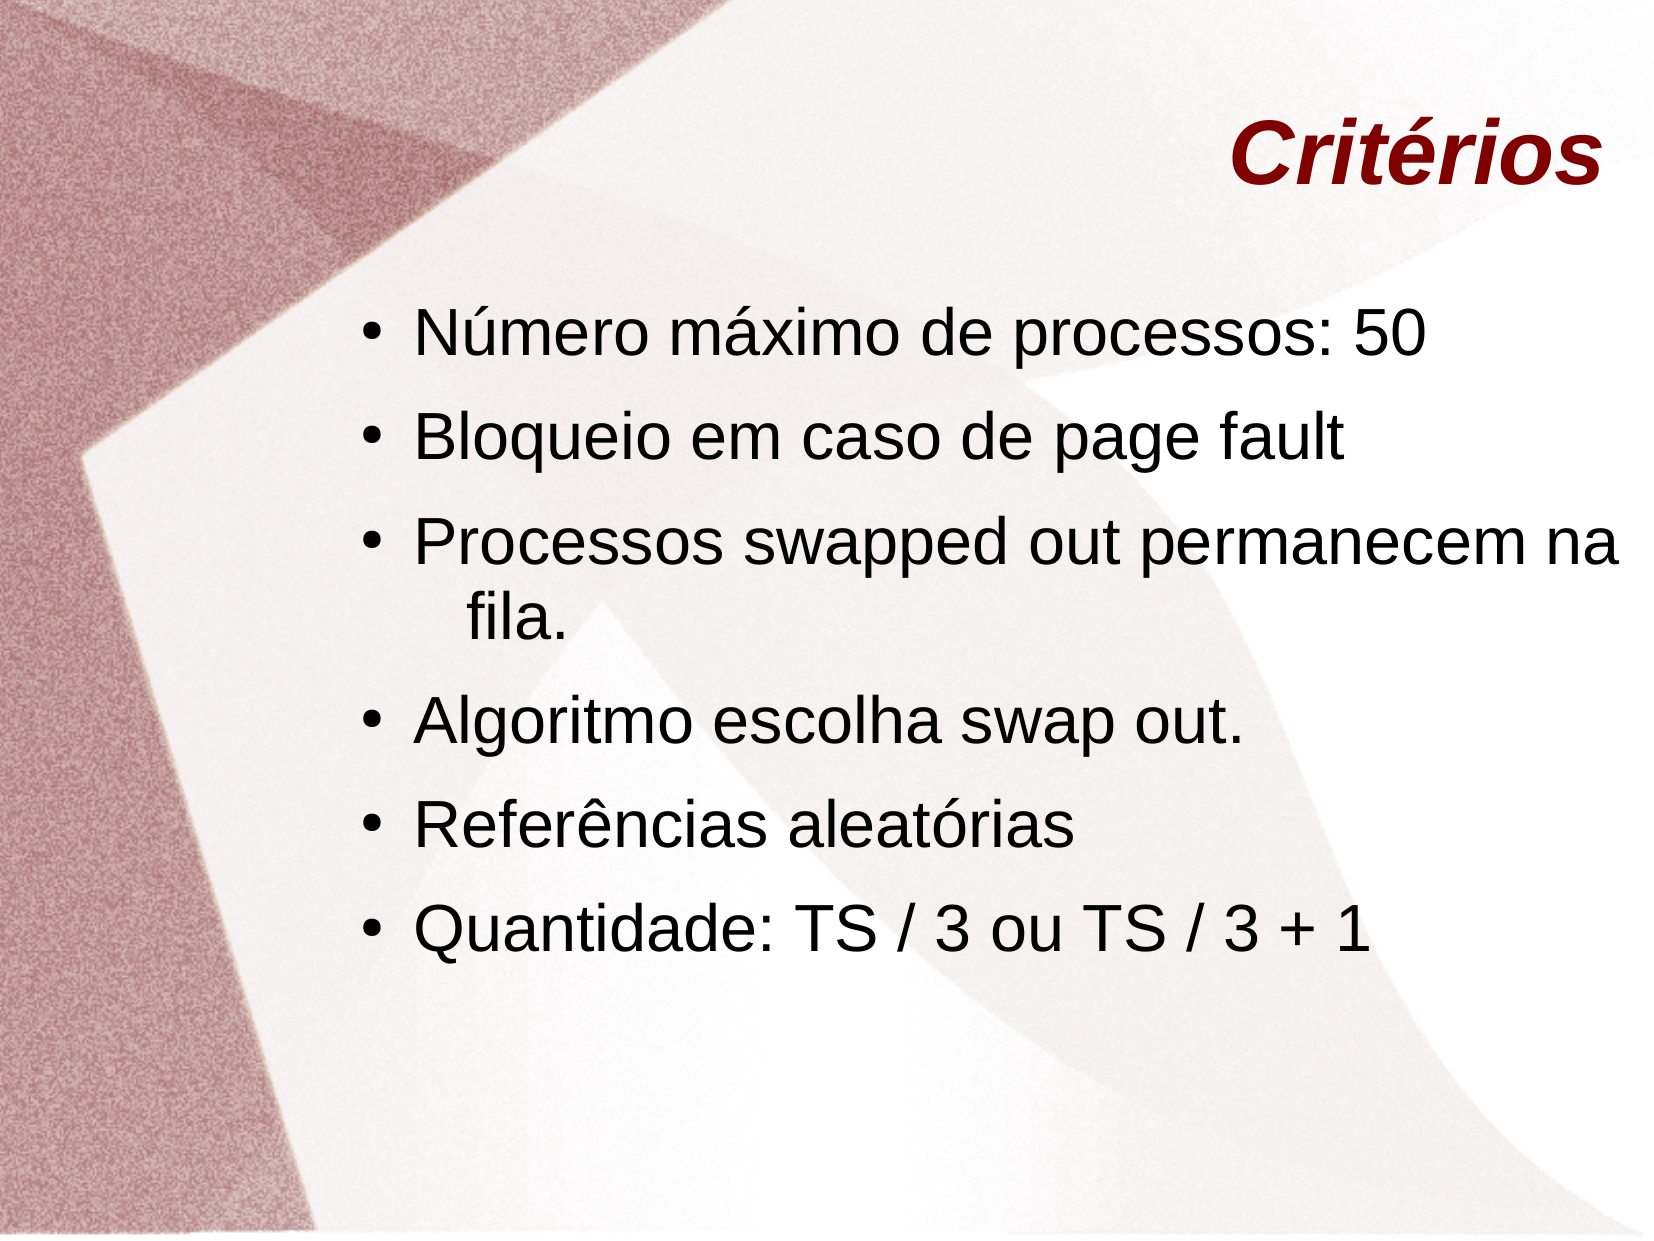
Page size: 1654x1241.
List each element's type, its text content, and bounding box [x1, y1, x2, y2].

list Número máximo de processos: 50 Bloqueio em caso de page fault Processos swapped out permanecem na fila. Algoritmo escolha swap out. Referências aleatórias Quantidade: TS / 3 ou TS / 3 + 1 [324, 295, 1625, 1152]
picture [0, 0, 1654, 1241]
title Critérios [596, 49, 1607, 257]
